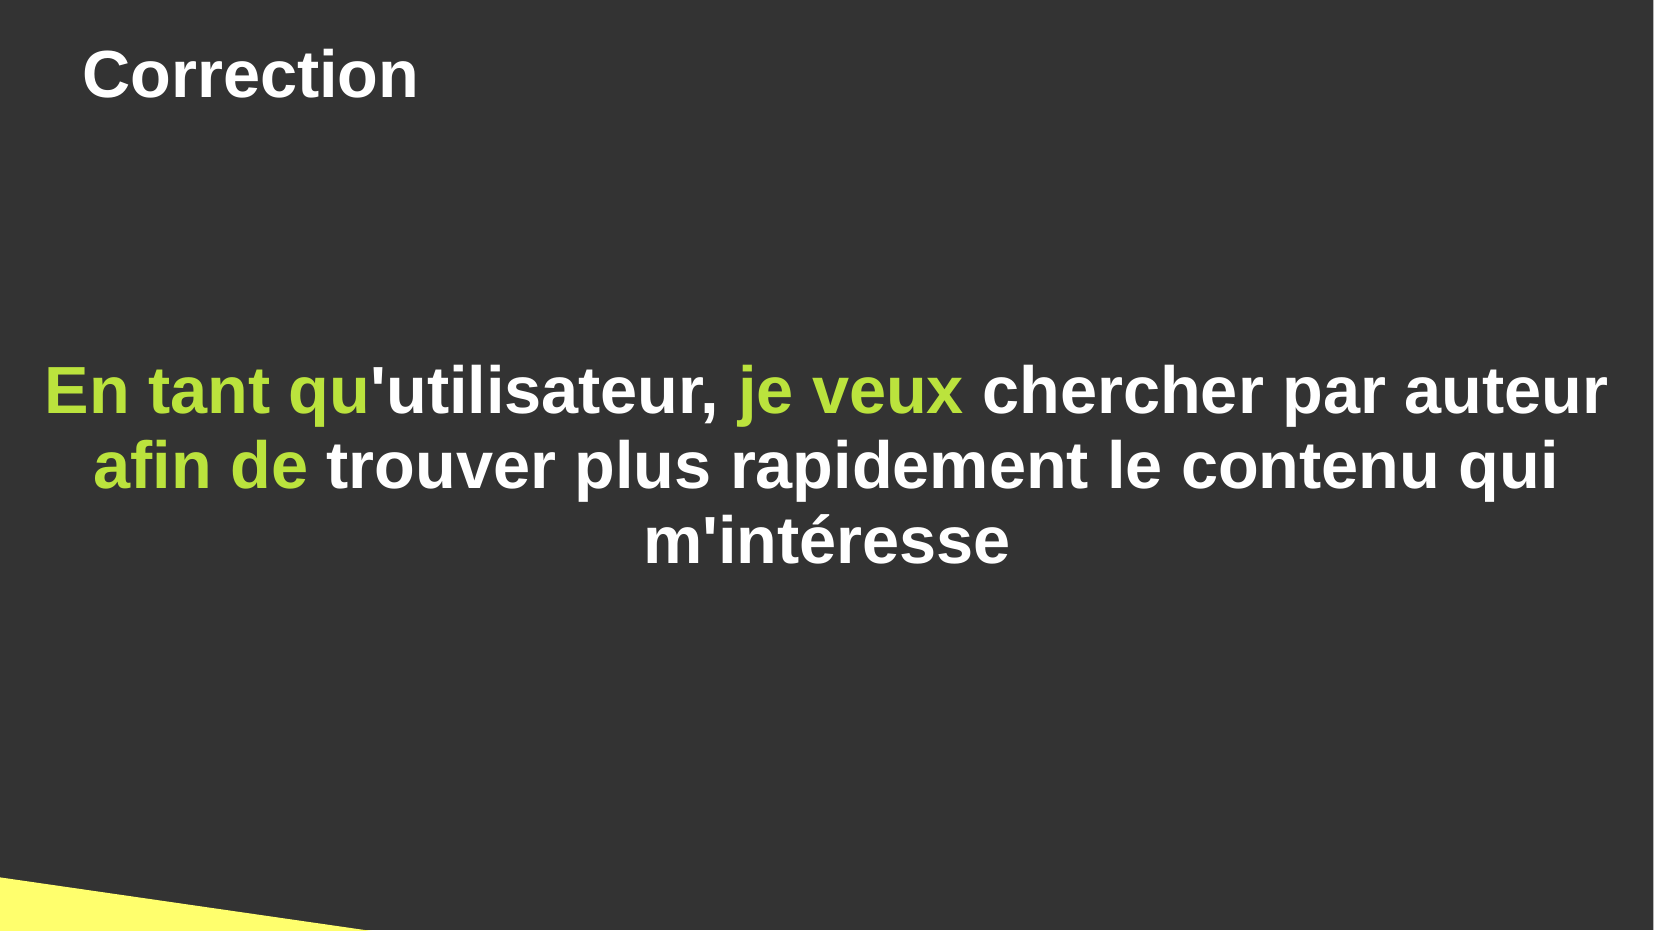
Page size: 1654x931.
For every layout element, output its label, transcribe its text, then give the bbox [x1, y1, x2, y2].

text_box [0, 877, 372, 931]
title Correction [82, 37, 1571, 122]
title En tant qu'utilisateur, je veux chercher par auteur afin de trouver plus rapidement le contenu qui m'intéresse [31, 352, 1622, 578]
